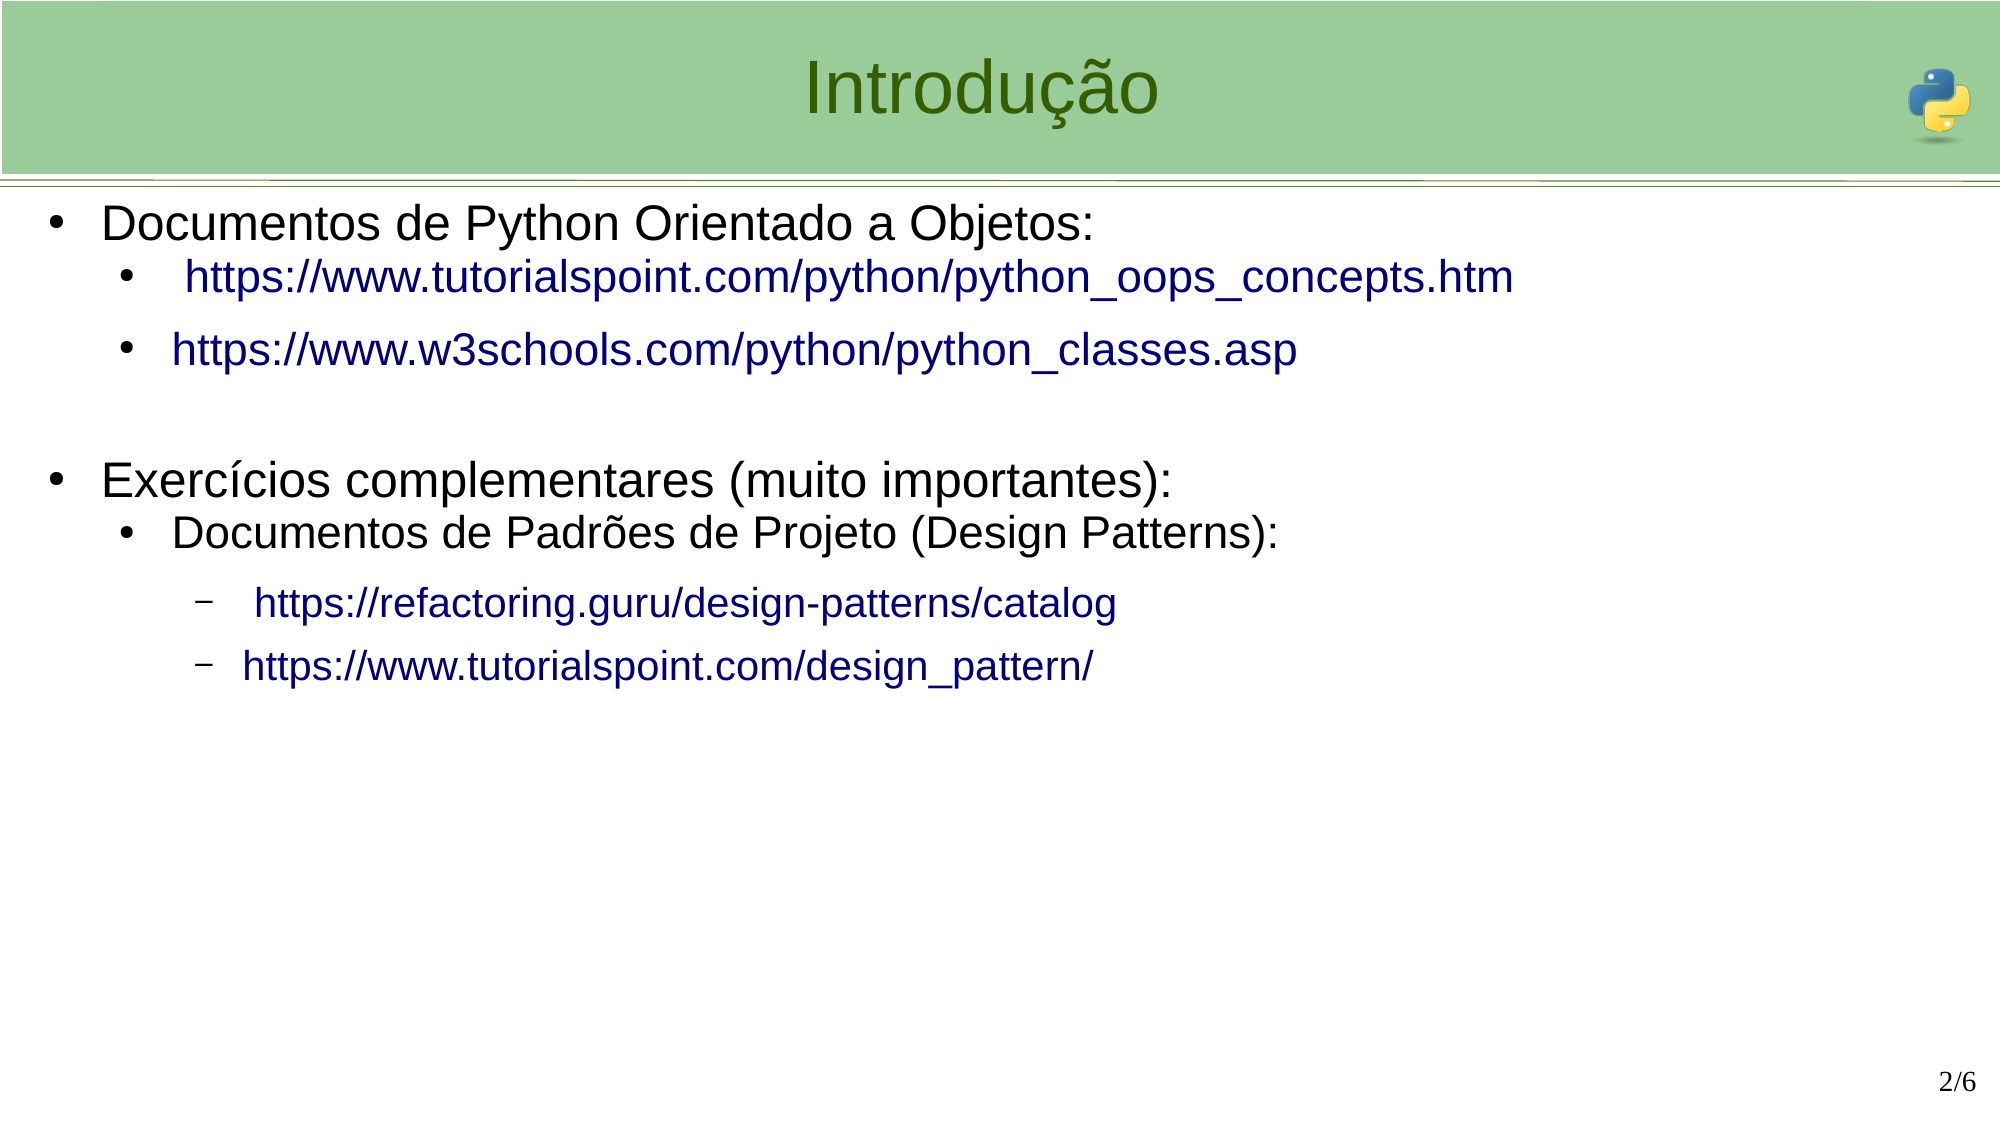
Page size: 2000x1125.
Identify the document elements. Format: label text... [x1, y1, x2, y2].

list Documentos de Python Orientado a Objetos: https://www.tutorialspoint.com/python/python_oops_concepts.htm https://www.w3schools.com/python/python_classes.asp Exercícios complementares (muito importantes): Documentos de Padrões de Projeto (Design Patterns): https://refactoring.guru/design-patterns/catalog https://www.tutorialspoint.com/design_pattern/ [30, 195, 1966, 856]
title Introdução [105, 0, 1861, 174]
picture [1901, 59, 1979, 148]
